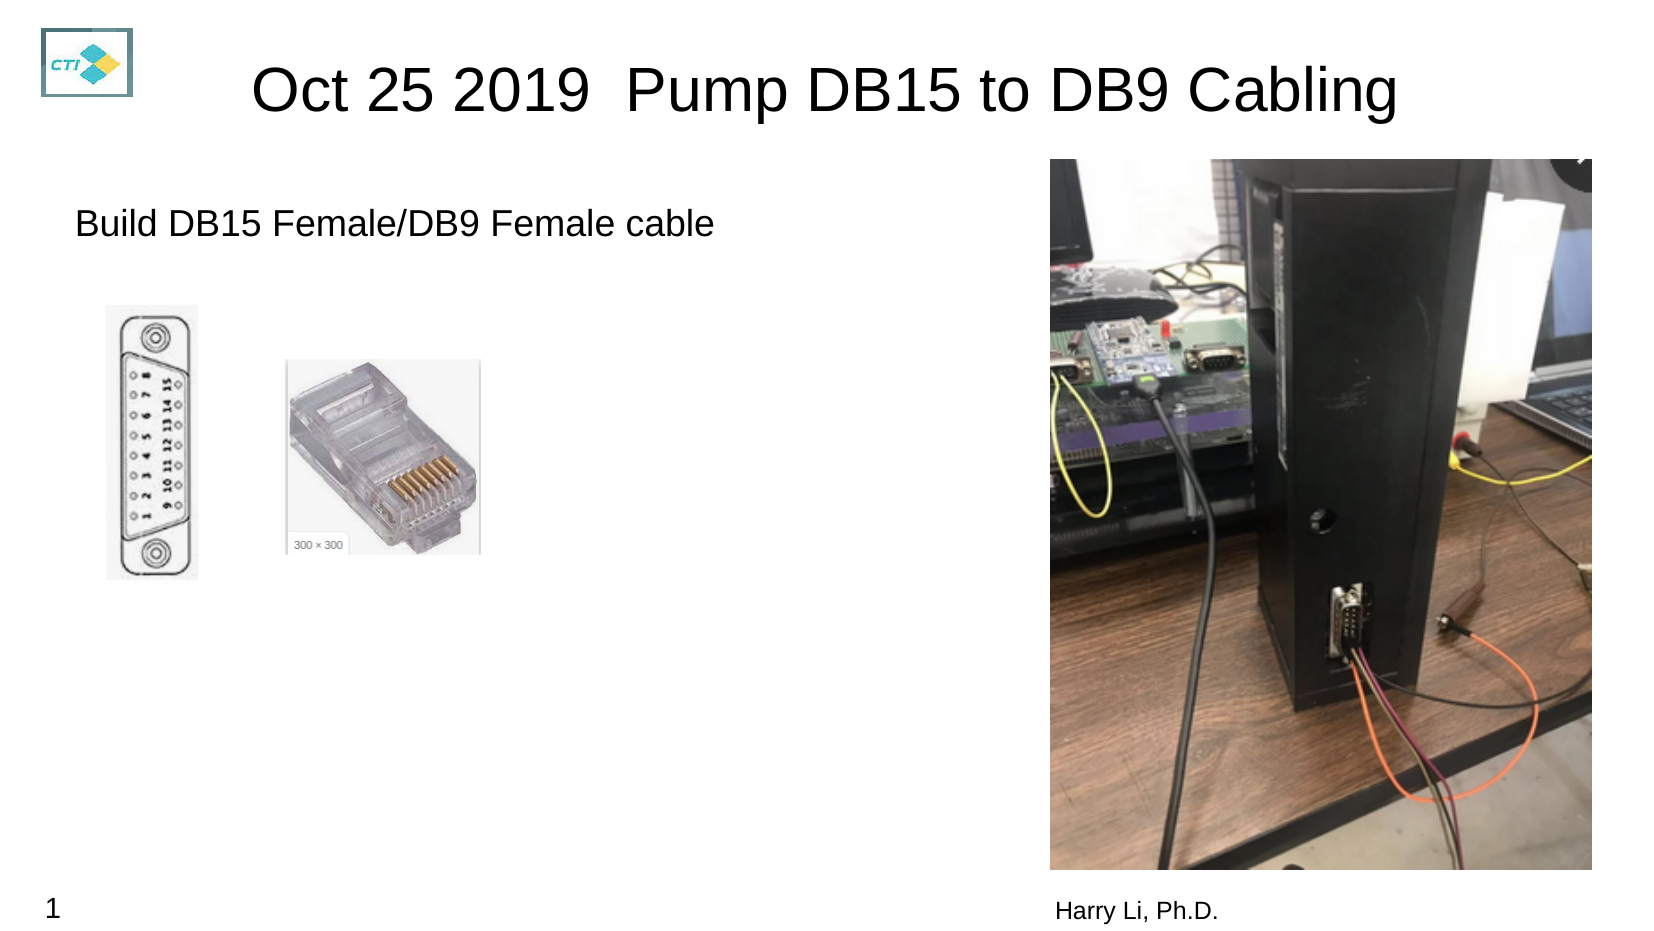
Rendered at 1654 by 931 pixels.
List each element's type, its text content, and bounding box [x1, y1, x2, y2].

text_box 1 [29, 885, 106, 931]
title Oct 25 2019 Pump DB15 to DB9 Cabling [82, 10, 1571, 166]
picture [41, 28, 133, 97]
text_box Build DB15 Female/DB9 Female cable [60, 195, 991, 255]
text_box Harry Li, Ph.D. [1040, 888, 1585, 931]
picture [105, 304, 199, 586]
picture [1050, 159, 1592, 871]
picture [285, 359, 481, 556]
